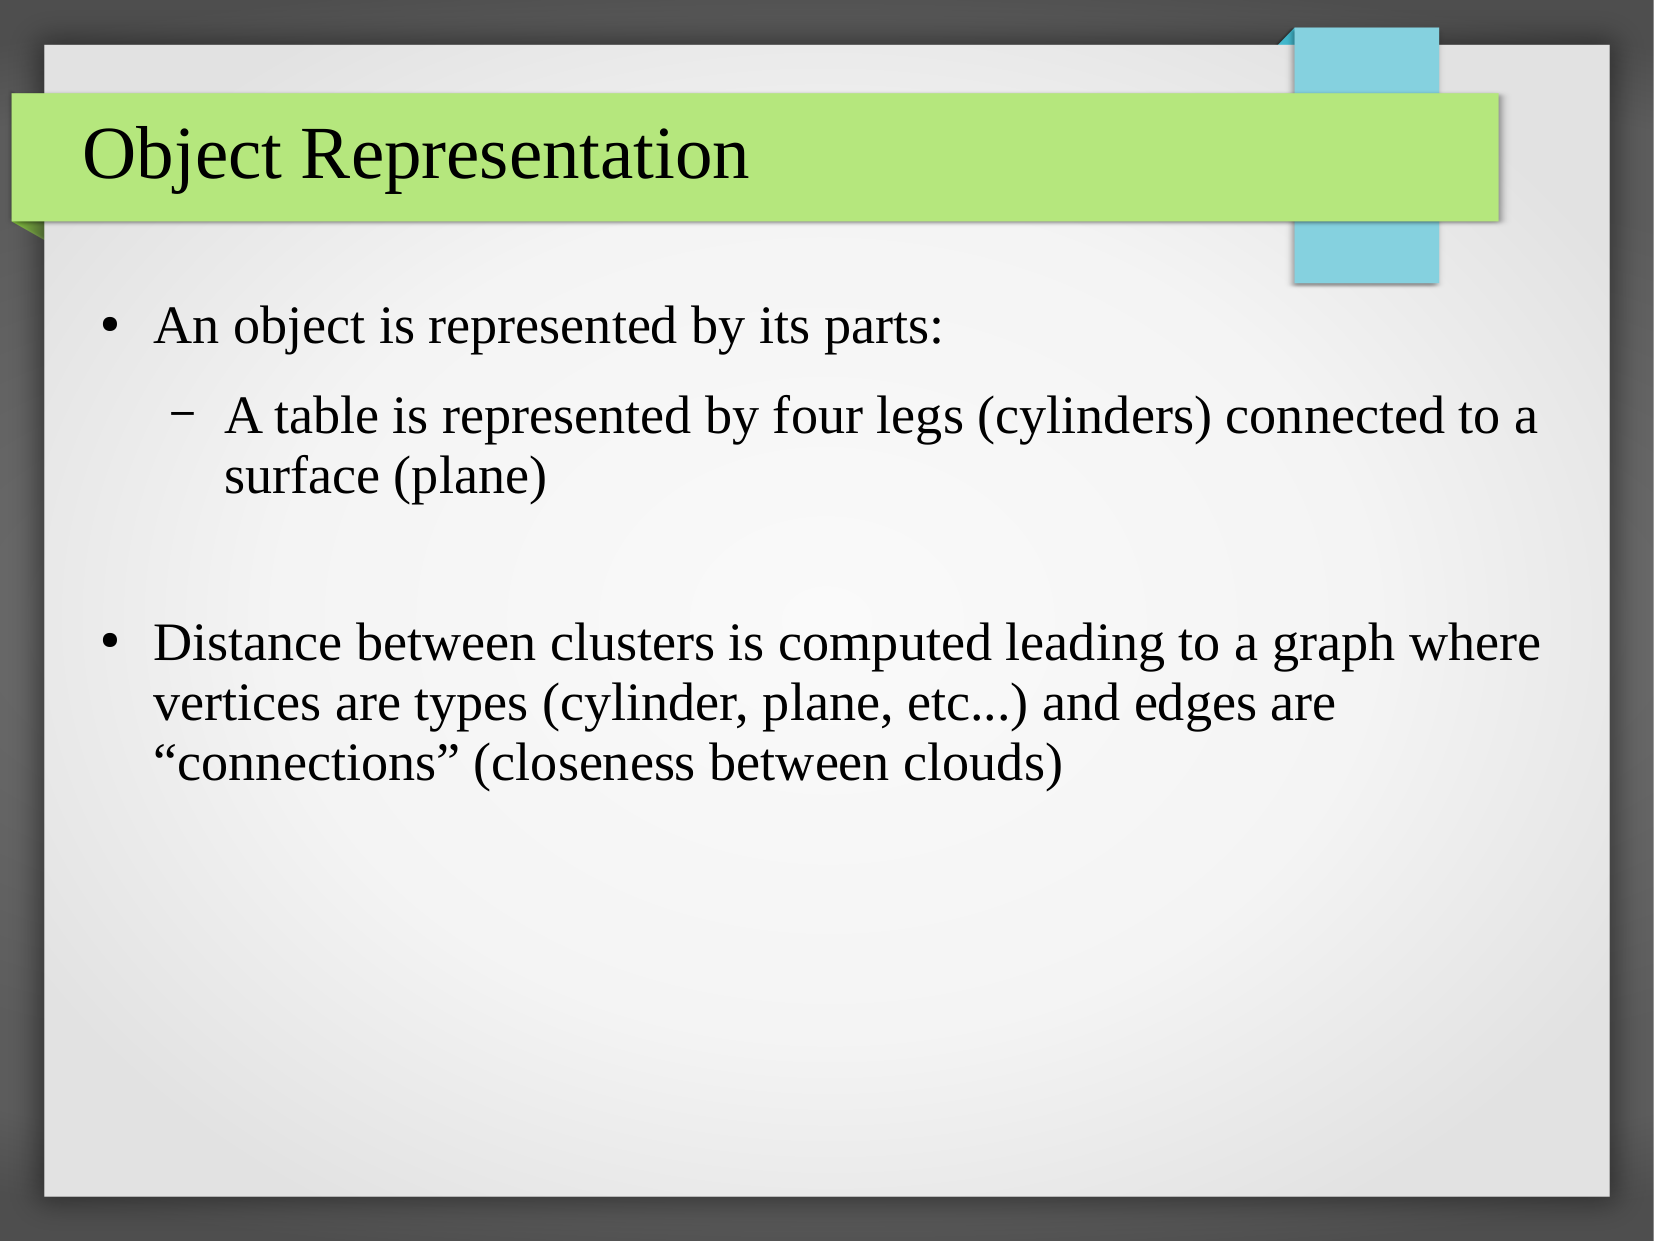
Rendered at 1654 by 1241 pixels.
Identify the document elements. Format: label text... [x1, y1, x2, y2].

list An object is represented by its parts: A table is represented by four legs (cylinders) connected to a surface (plane) Distance between clusters is computed leading to a graph where vertices are types (cylinder, plane, etc...) and edges are “connections” (closeness between clouds) [82, 295, 1571, 1015]
title Object Representation [82, 94, 1264, 213]
picture [0, 0, 1654, 1241]
